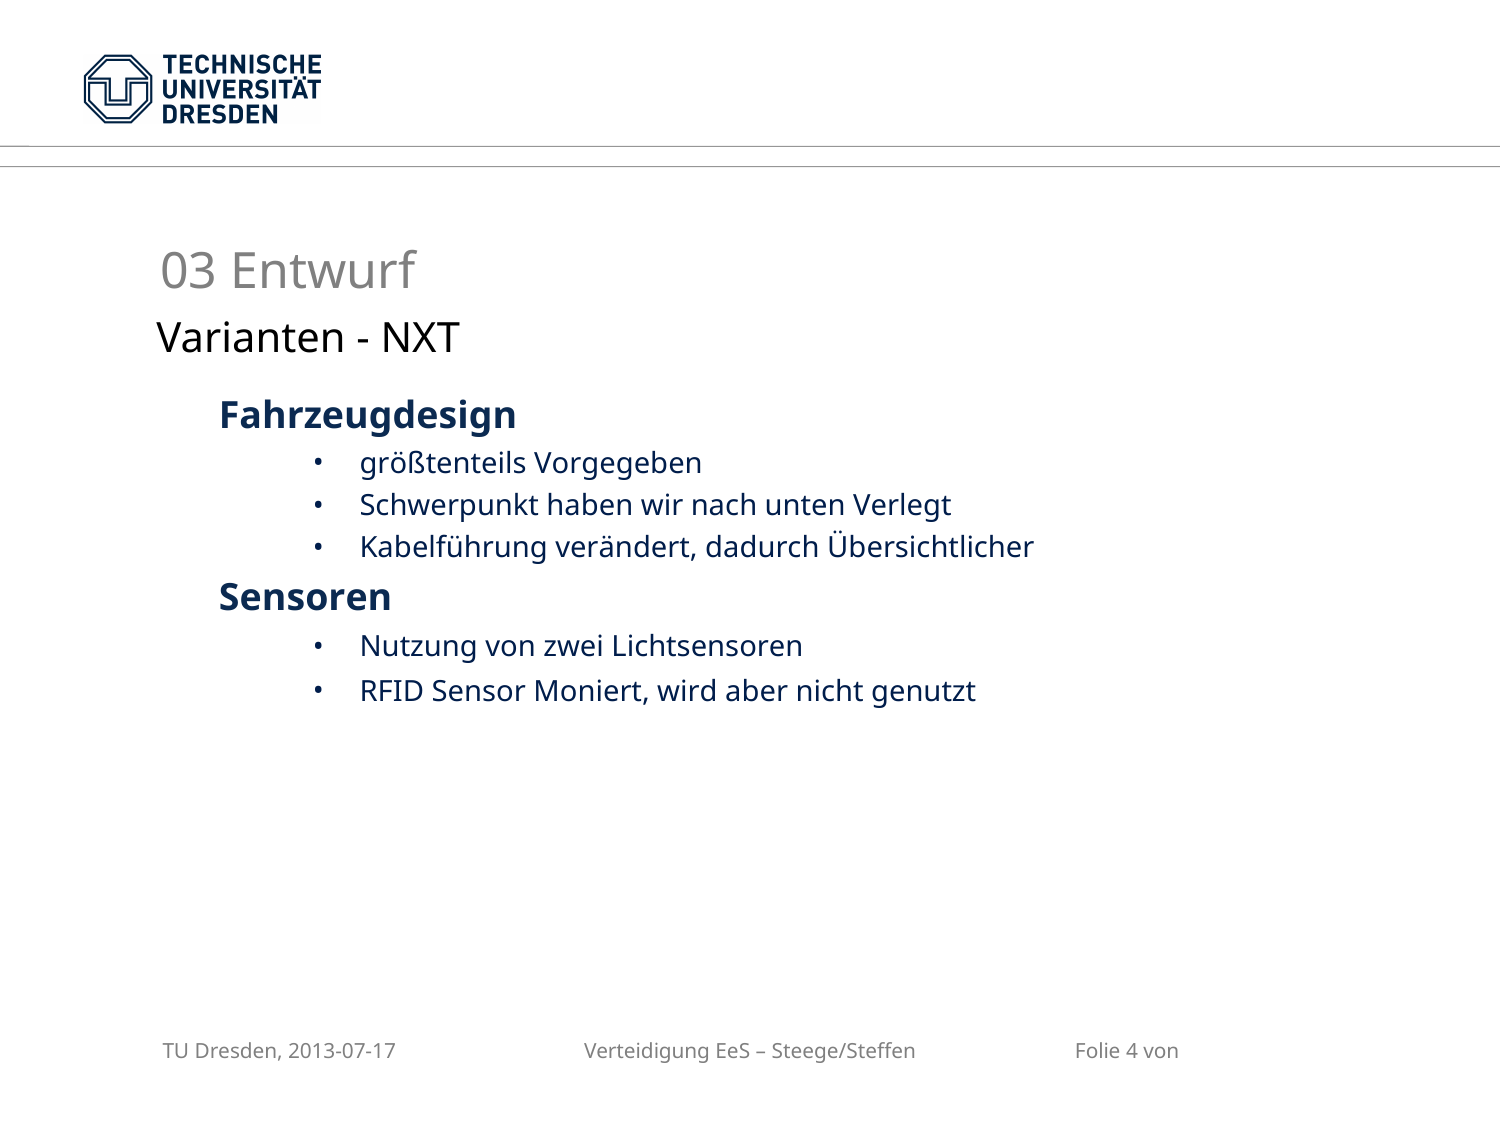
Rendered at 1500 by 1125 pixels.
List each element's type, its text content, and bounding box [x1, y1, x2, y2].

text_box TU Dresden, 2013-07-17 [162, 1037, 500, 1082]
text_box Verteidigung EeS – Steege/Steffen [512, 1037, 988, 1088]
text_box Varianten - NXT [156, 299, 1388, 363]
list Fahrzeugdesign größtenteils Vorgegeben Schwerpunkt haben wir nach unten Verlegt Kabelführung verändert, dadurch Übersichtlicher Sensoren Nutzung von zwei Lichtsensoren RFID Sensor Moniert, wird aber nicht genutzt [162, 383, 1388, 868]
title 03 Entwurf [160, 231, 1392, 307]
text_box Folie <Nummer> von [1074, 1037, 1388, 1075]
picture [83, 54, 321, 124]
